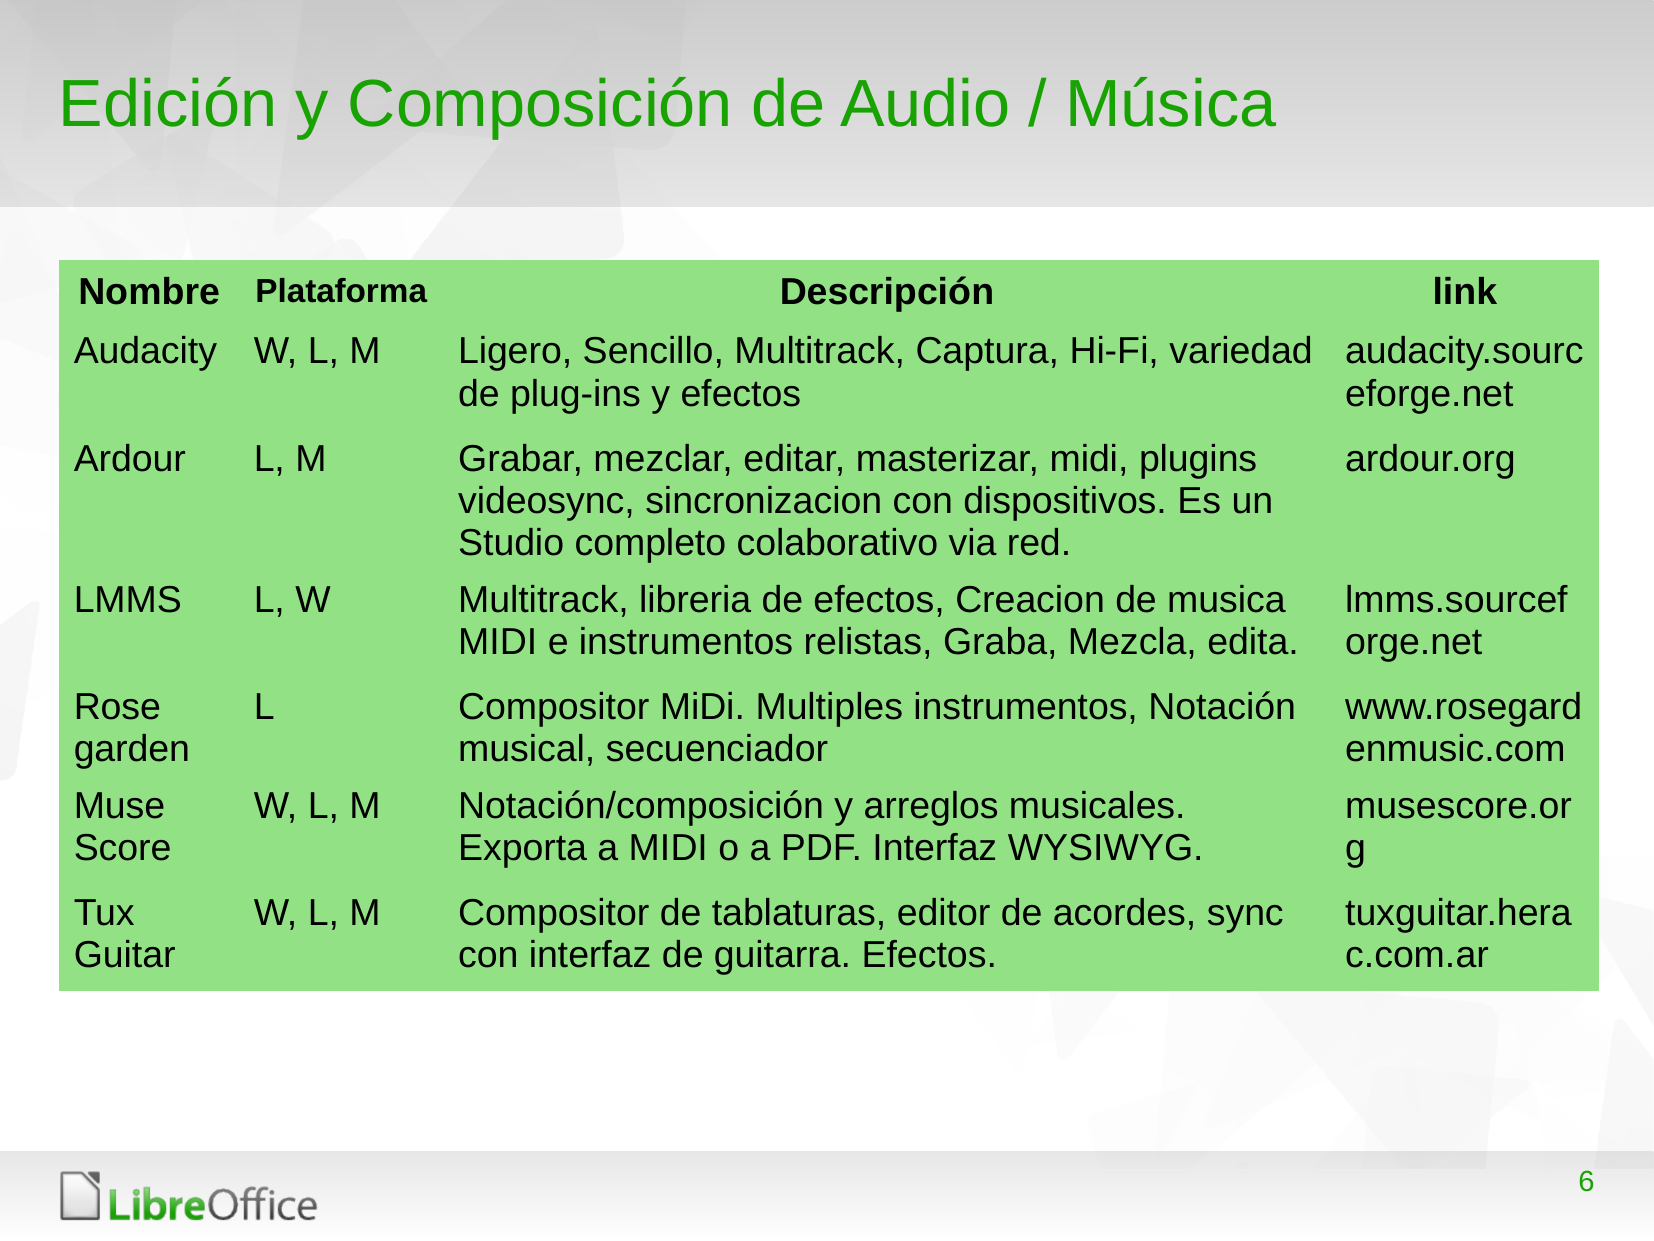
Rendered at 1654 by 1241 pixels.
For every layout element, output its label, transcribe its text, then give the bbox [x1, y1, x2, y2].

table_header Nombre [59, 260, 239, 323]
table_cell lmms.sourceforge.net [1330, 571, 1599, 678]
table_cell Tux Guitar [59, 884, 239, 991]
table_cell musescore.org [1330, 777, 1599, 884]
table_cell Ardour [59, 430, 239, 571]
table_cell L [239, 678, 443, 777]
picture [41, 1152, 337, 1240]
table_cell LMMS [59, 571, 239, 678]
table_cell Rose garden [59, 678, 239, 777]
table_cell Grabar, mezclar, editar, masterizar, midi, plugins videosync, sincronizacion con dispositivos. Es un Studio completo colaborativo via red. [443, 430, 1330, 571]
table_cell Compositor MiDi. Multiples instrumentos, Notación musical, secuenciador [443, 678, 1330, 777]
table_cell Ligero, Sencillo, Multitrack, Captura, Hi-Fi, variedad de plug-ins y efectos [443, 323, 1330, 430]
table_cell www.rosegardenmusic.com [1330, 678, 1599, 777]
table_cell Notación/composición y arreglos musicales. Exporta a MIDI o a PDF. Interfaz WYSIWYG. [443, 777, 1330, 884]
table_cell Muse Score [59, 777, 239, 884]
table_cell L, W [239, 571, 443, 678]
table_cell W, L, M [239, 884, 443, 991]
table_cell ardour.org [1330, 430, 1599, 571]
table_cell tuxguitar.herac.com.ar [1330, 884, 1599, 991]
table_cell Compositor de tablaturas, editor de acordes, sync con interfaz de guitarra. Efectos. [443, 884, 1330, 991]
picture [0, 0, 783, 931]
table_cell audacity.sourceforge.net [1330, 323, 1599, 430]
table_cell W, L, M [239, 323, 443, 430]
table_cell Multitrack, libreria de efectos, Creacion de musica MIDI e instrumentos relistas, Graba, Mezcla, edita. [443, 571, 1330, 678]
table_header Descripción [443, 260, 1330, 323]
table_cell Audacity [59, 323, 239, 430]
table_header link [1330, 260, 1599, 323]
picture [915, 548, 1654, 1169]
table_header Plataforma [239, 260, 443, 323]
table_cell W, L, M [239, 777, 443, 884]
table_cell L, M [239, 430, 443, 571]
title Edición y Composición de Audio / Música [59, 29, 1595, 178]
